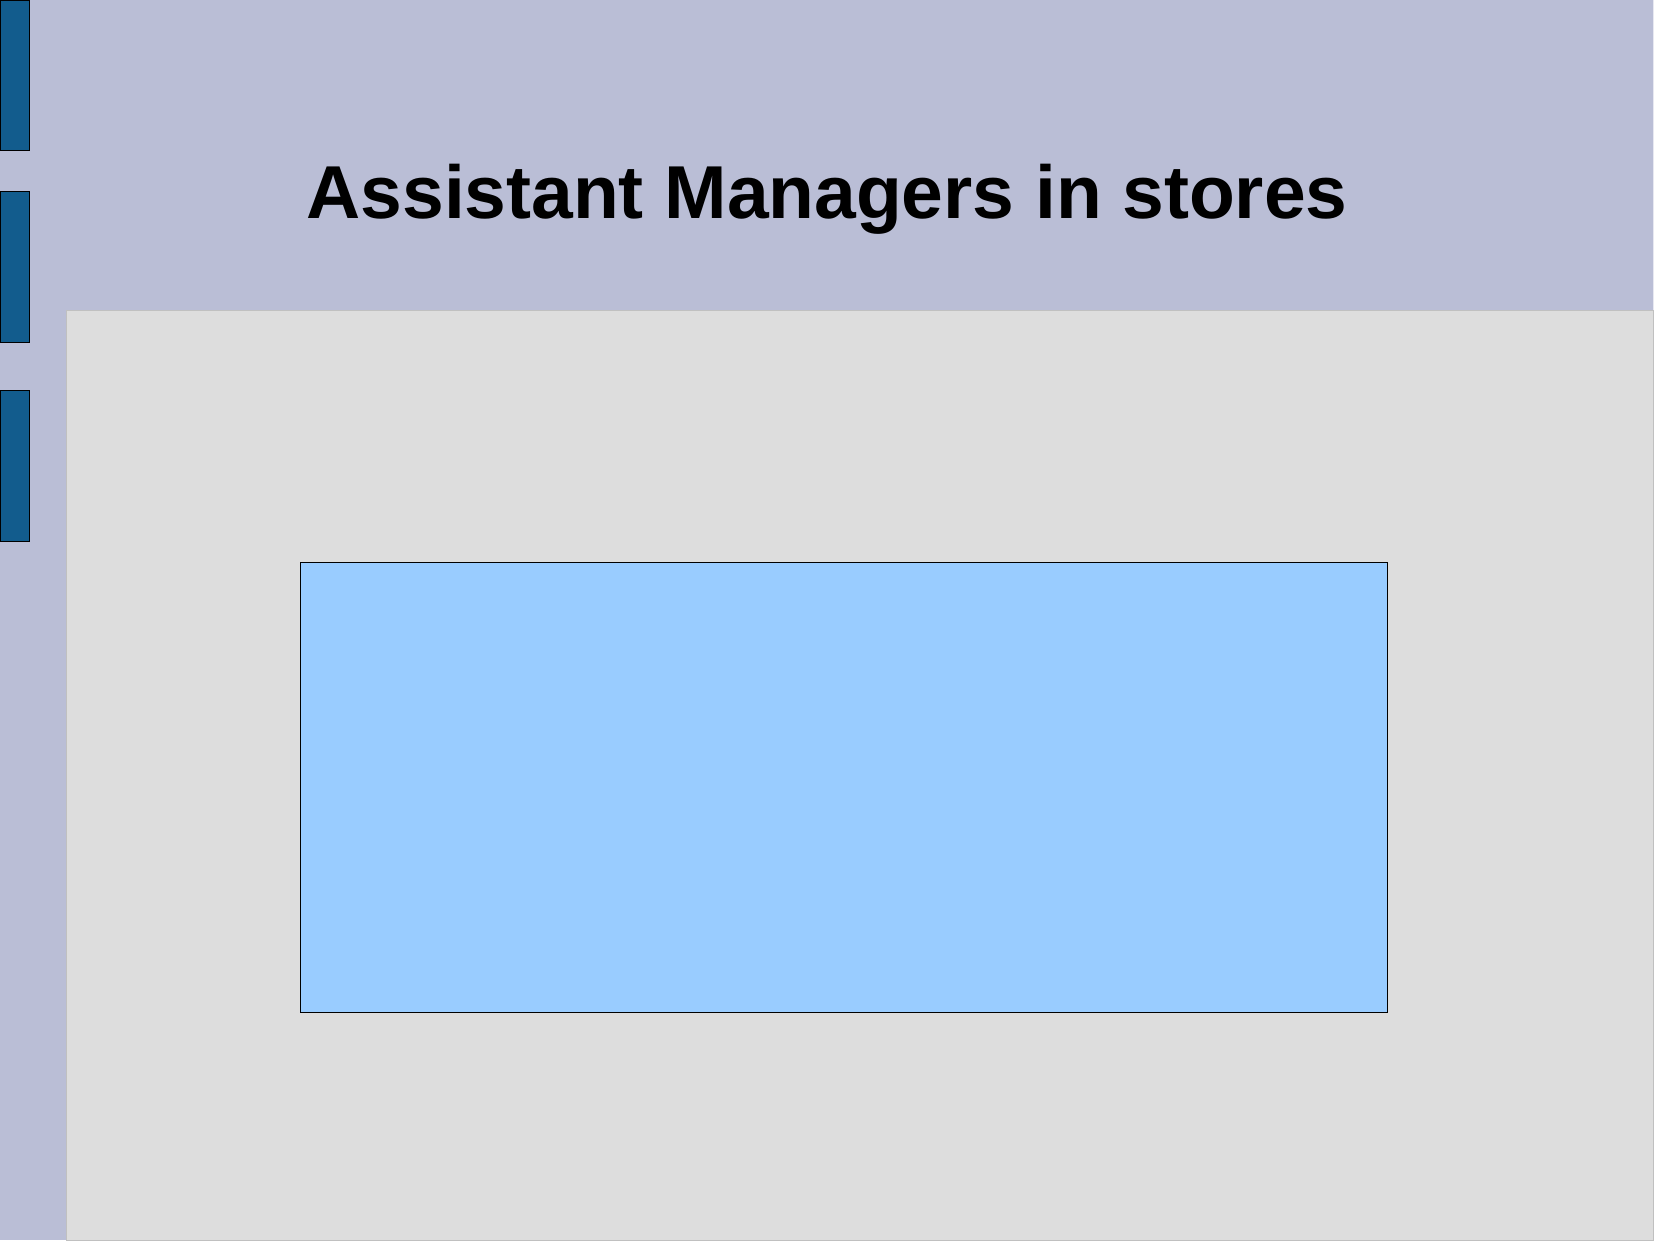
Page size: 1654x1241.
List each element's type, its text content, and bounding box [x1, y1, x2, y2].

title Assistant Managers in stores [121, 91, 1534, 299]
text_box [300, 562, 1388, 1013]
